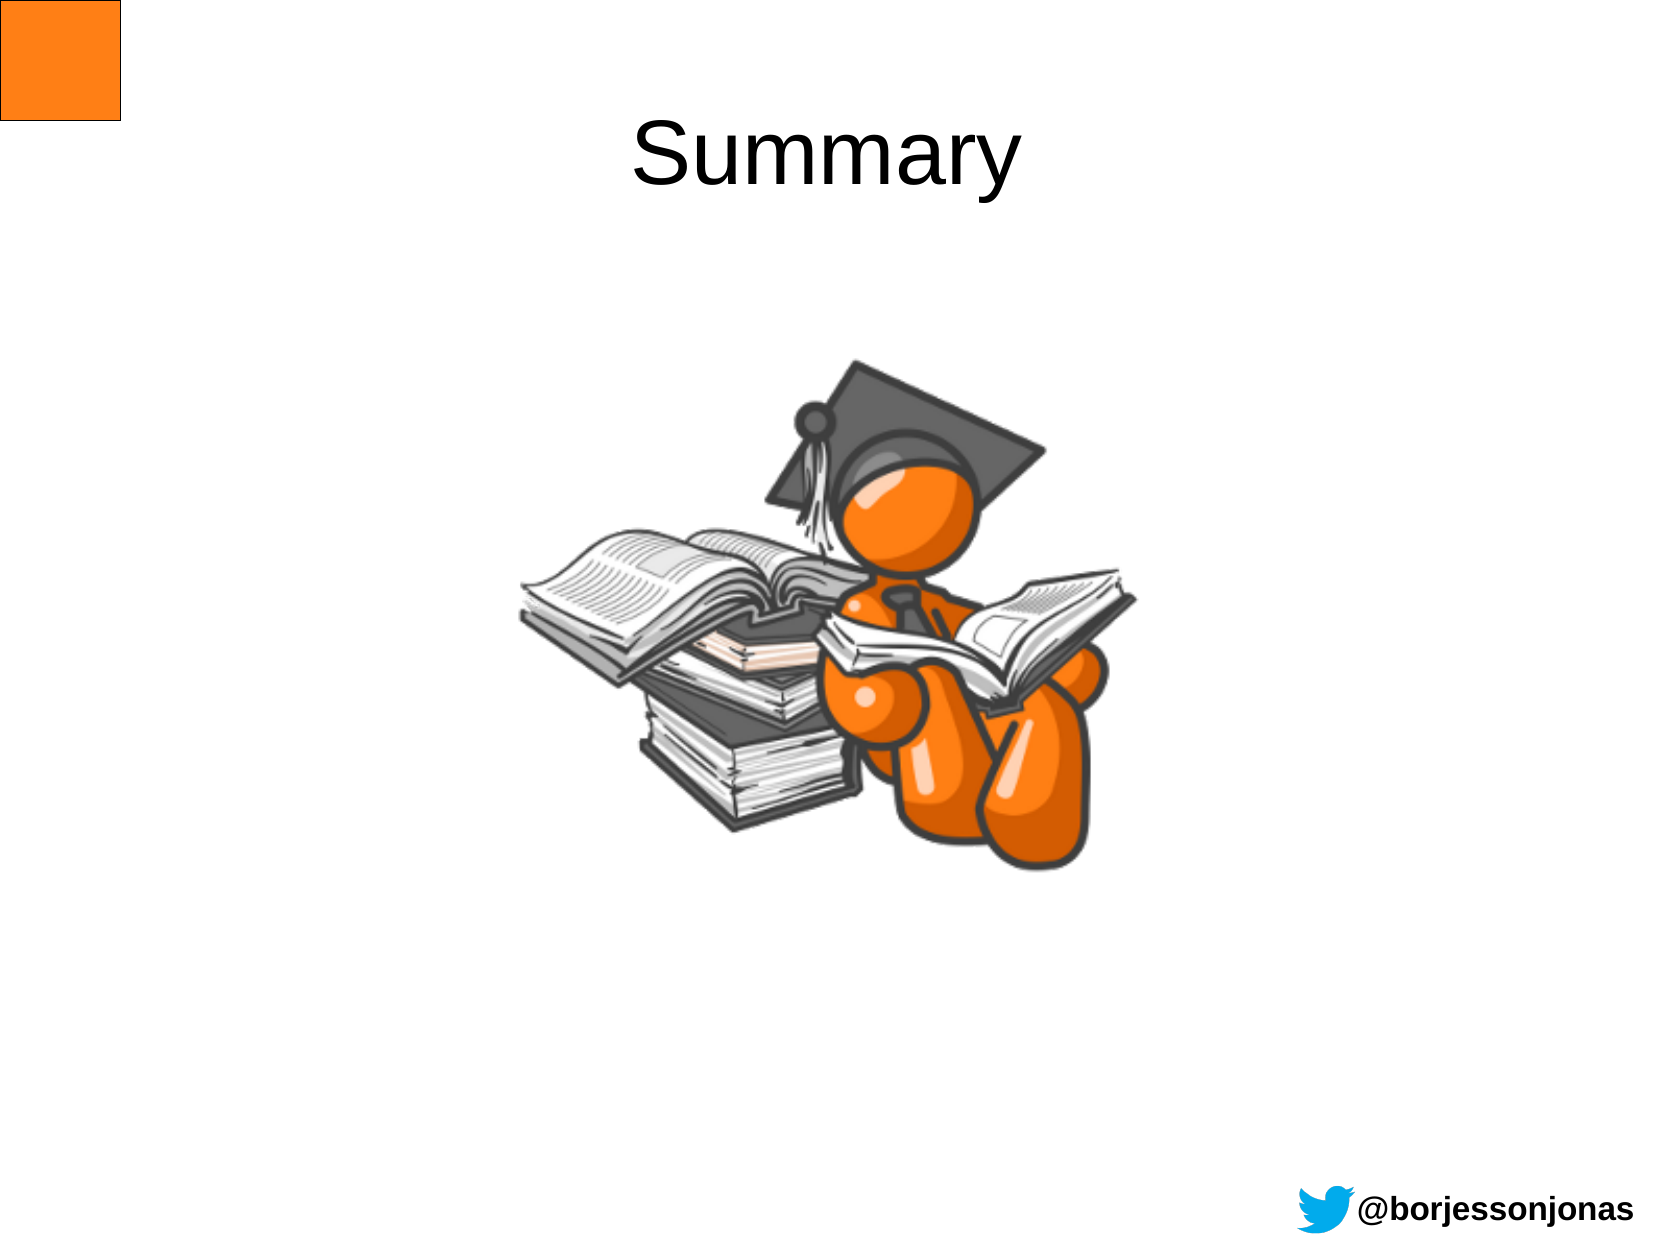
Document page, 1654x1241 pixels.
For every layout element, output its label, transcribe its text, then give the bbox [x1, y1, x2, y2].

title Summary [82, 49, 1571, 257]
picture [1277, 1160, 1375, 1241]
picture [515, 307, 1141, 933]
